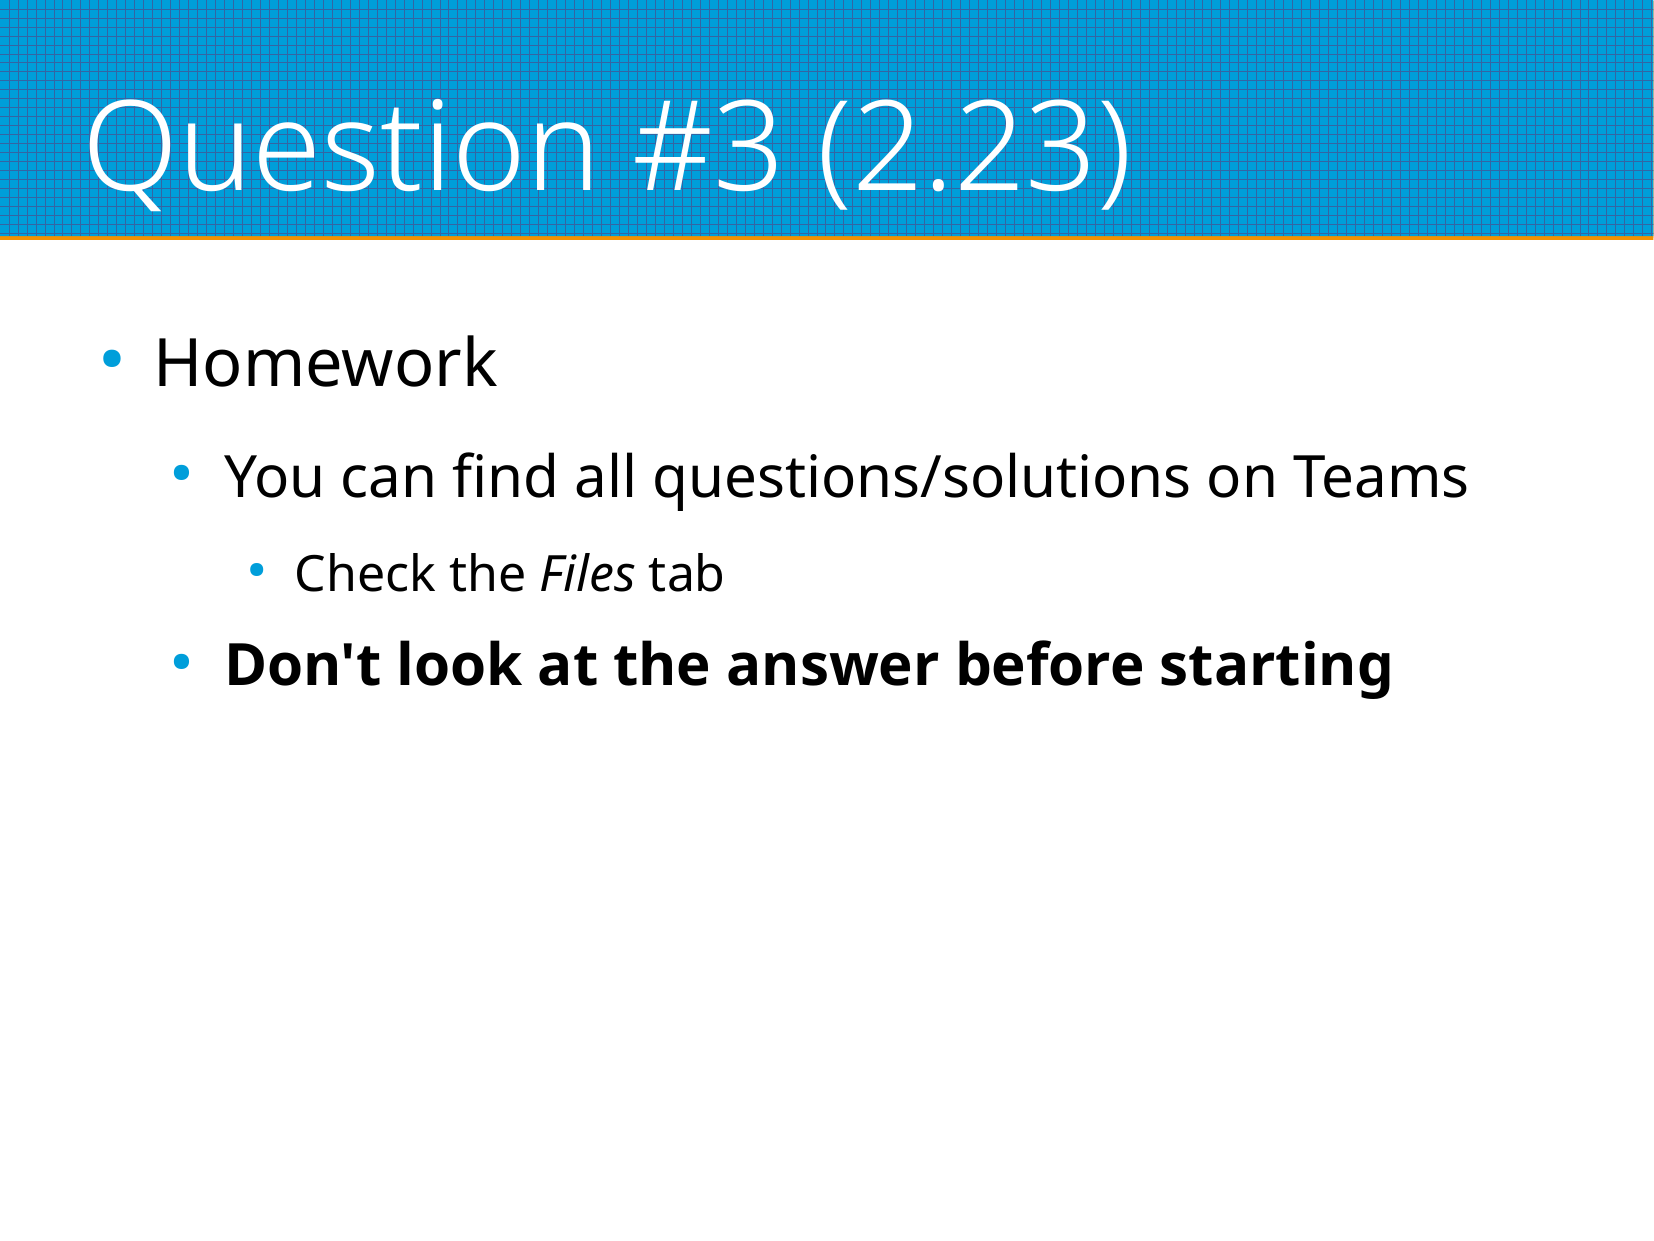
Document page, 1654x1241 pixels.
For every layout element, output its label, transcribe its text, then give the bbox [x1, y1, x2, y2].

title Question #3 (2.23) [82, 19, 1571, 227]
list Homework You can find all questions/solutions on Teams Check the Files tab Don't look at the answer before starting [82, 314, 1563, 1081]
